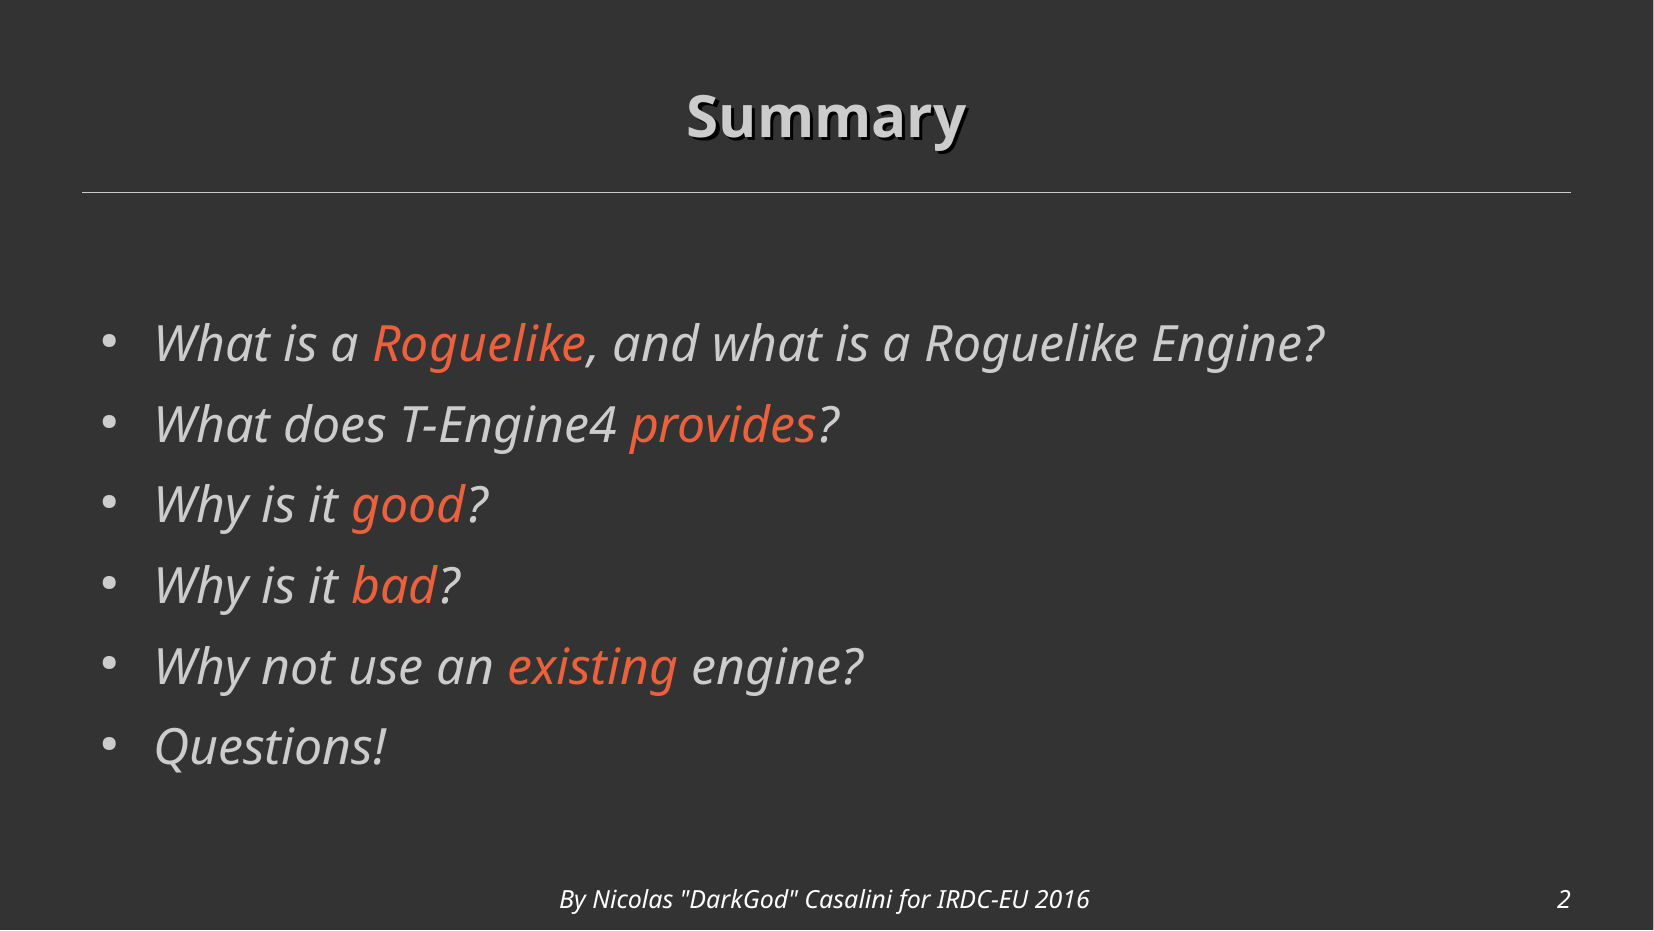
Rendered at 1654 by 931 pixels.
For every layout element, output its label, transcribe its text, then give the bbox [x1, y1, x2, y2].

title Summary [82, 37, 1571, 193]
list What is a Roguelike, and what is a Roguelike Engine? What does T-Engine4 provides? Why is it good? Why is it bad? Why not use an existing engine? Questions! [82, 308, 1571, 931]
